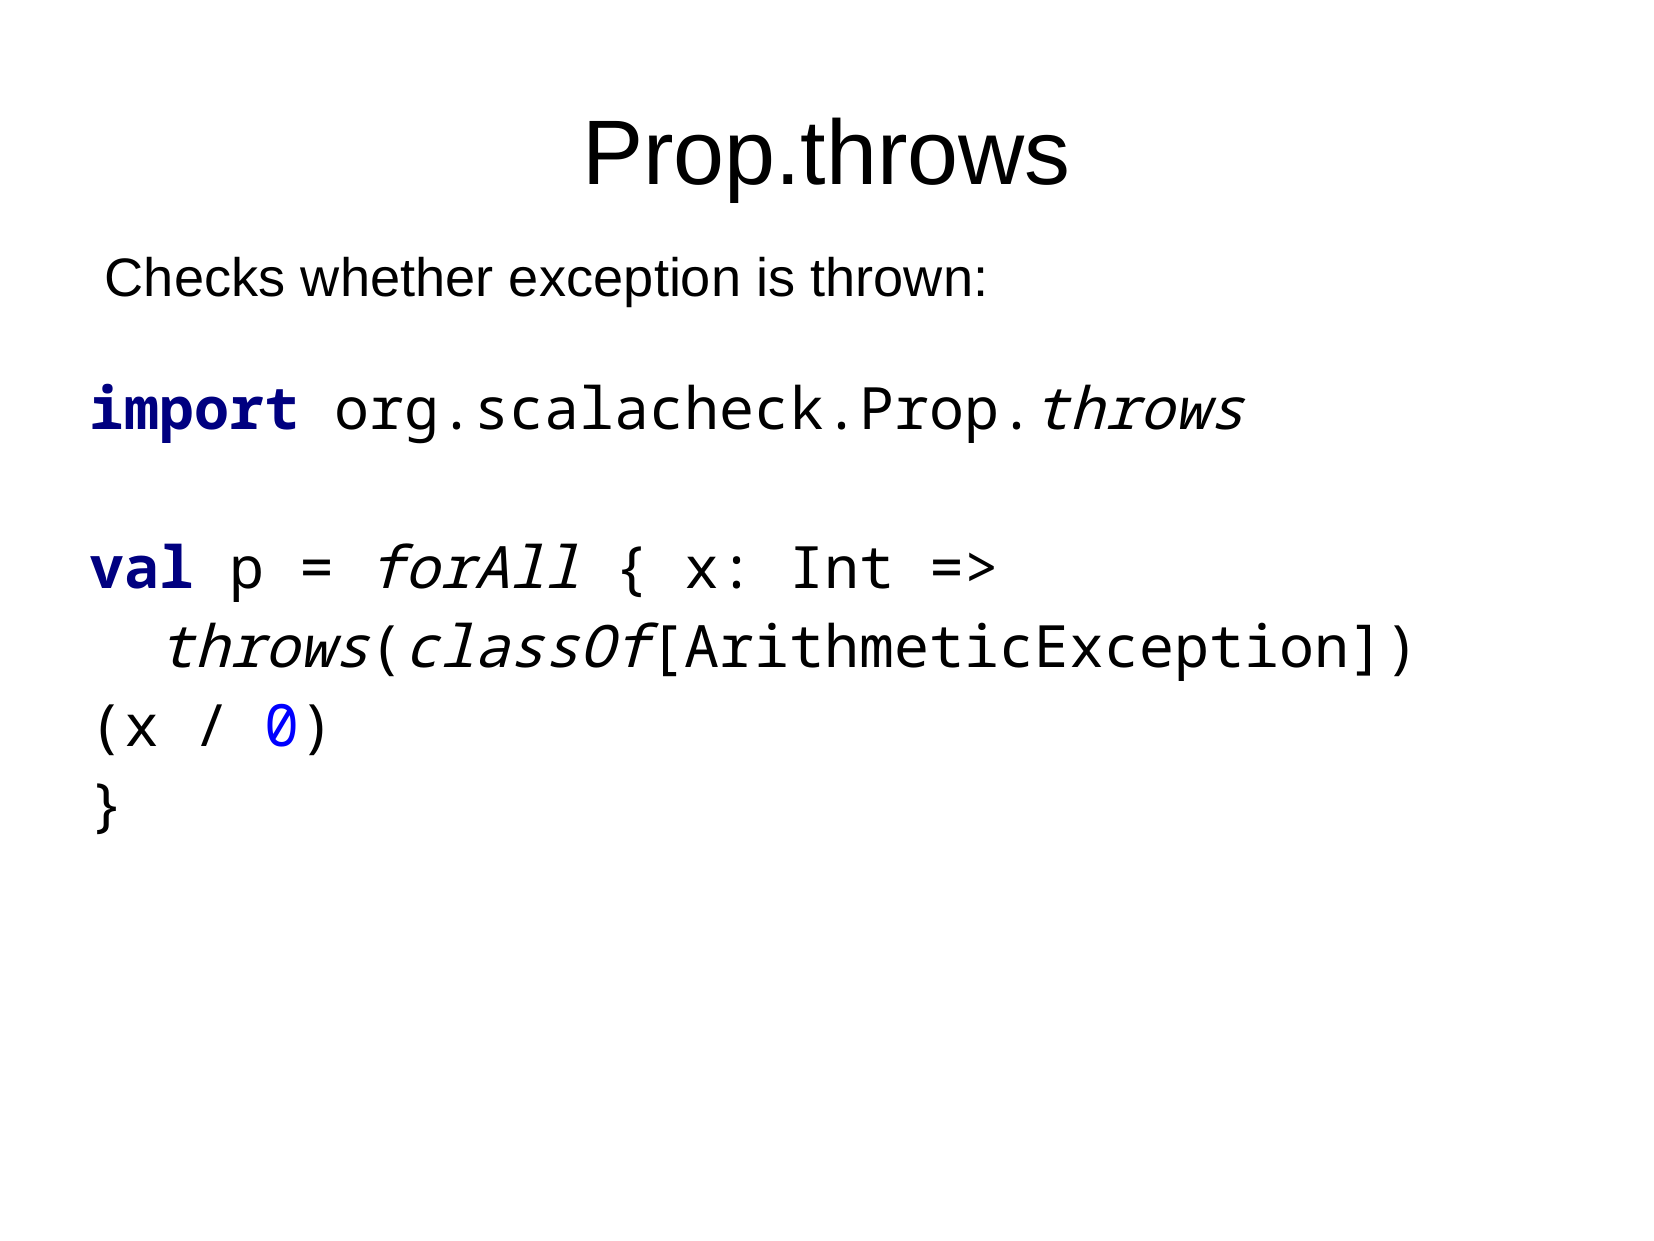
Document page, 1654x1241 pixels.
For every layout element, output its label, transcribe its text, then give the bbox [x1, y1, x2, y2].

text_box Checks whether exception is thrown: [90, 239, 1005, 316]
title Prop.throws [82, 49, 1571, 257]
text_box import org.scalacheck.Prop.throws val p = forAll { x: Int => throws(classOf[ArithmeticException])(x / 0) } [75, 360, 1568, 666]
